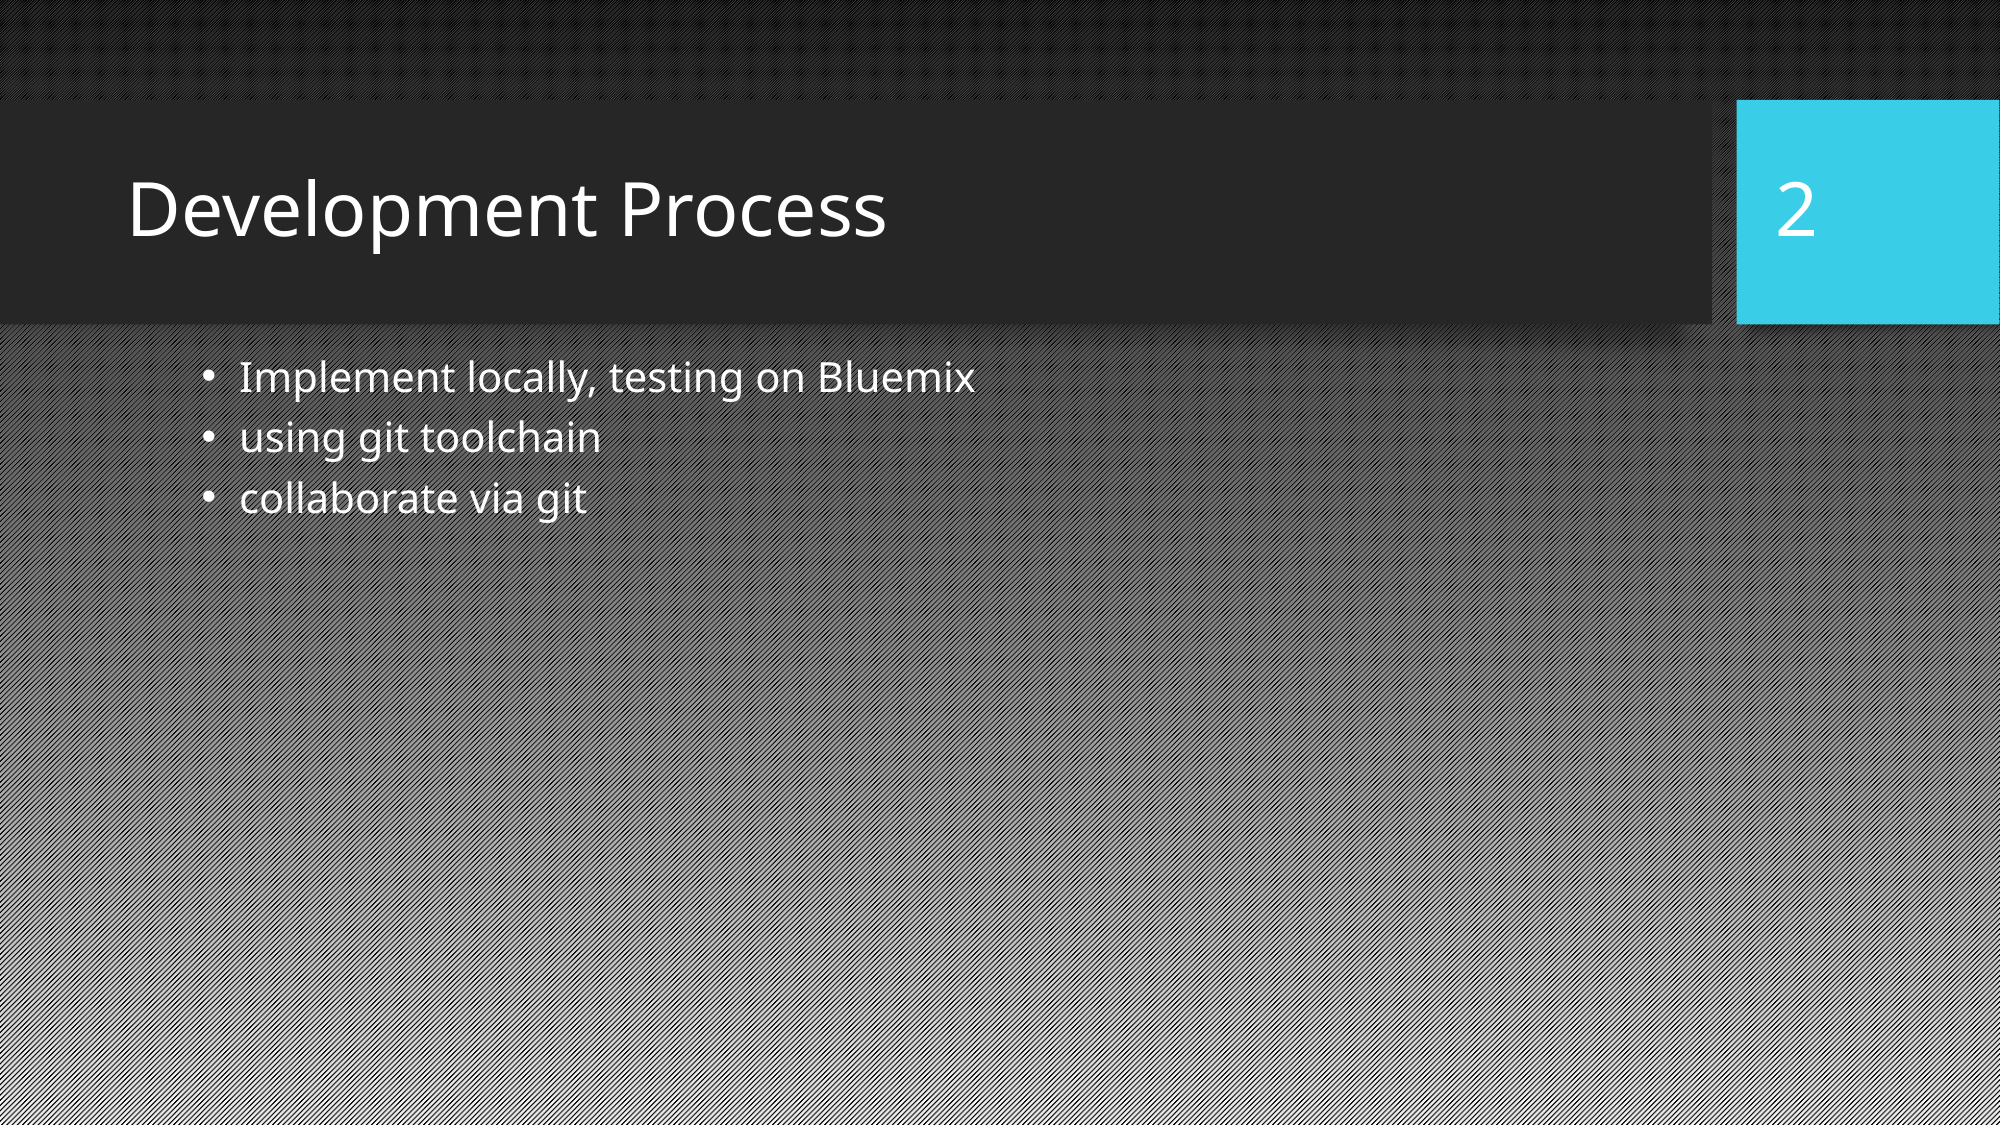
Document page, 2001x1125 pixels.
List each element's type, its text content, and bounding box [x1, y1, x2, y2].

list Implement locally, testing on Bluemix using git toolchain collaborate via git [111, 343, 1689, 1049]
picture [0, 0, 2000, 1125]
slide_number <number> [1760, 123, 1950, 303]
title Development Process [111, 123, 1689, 301]
